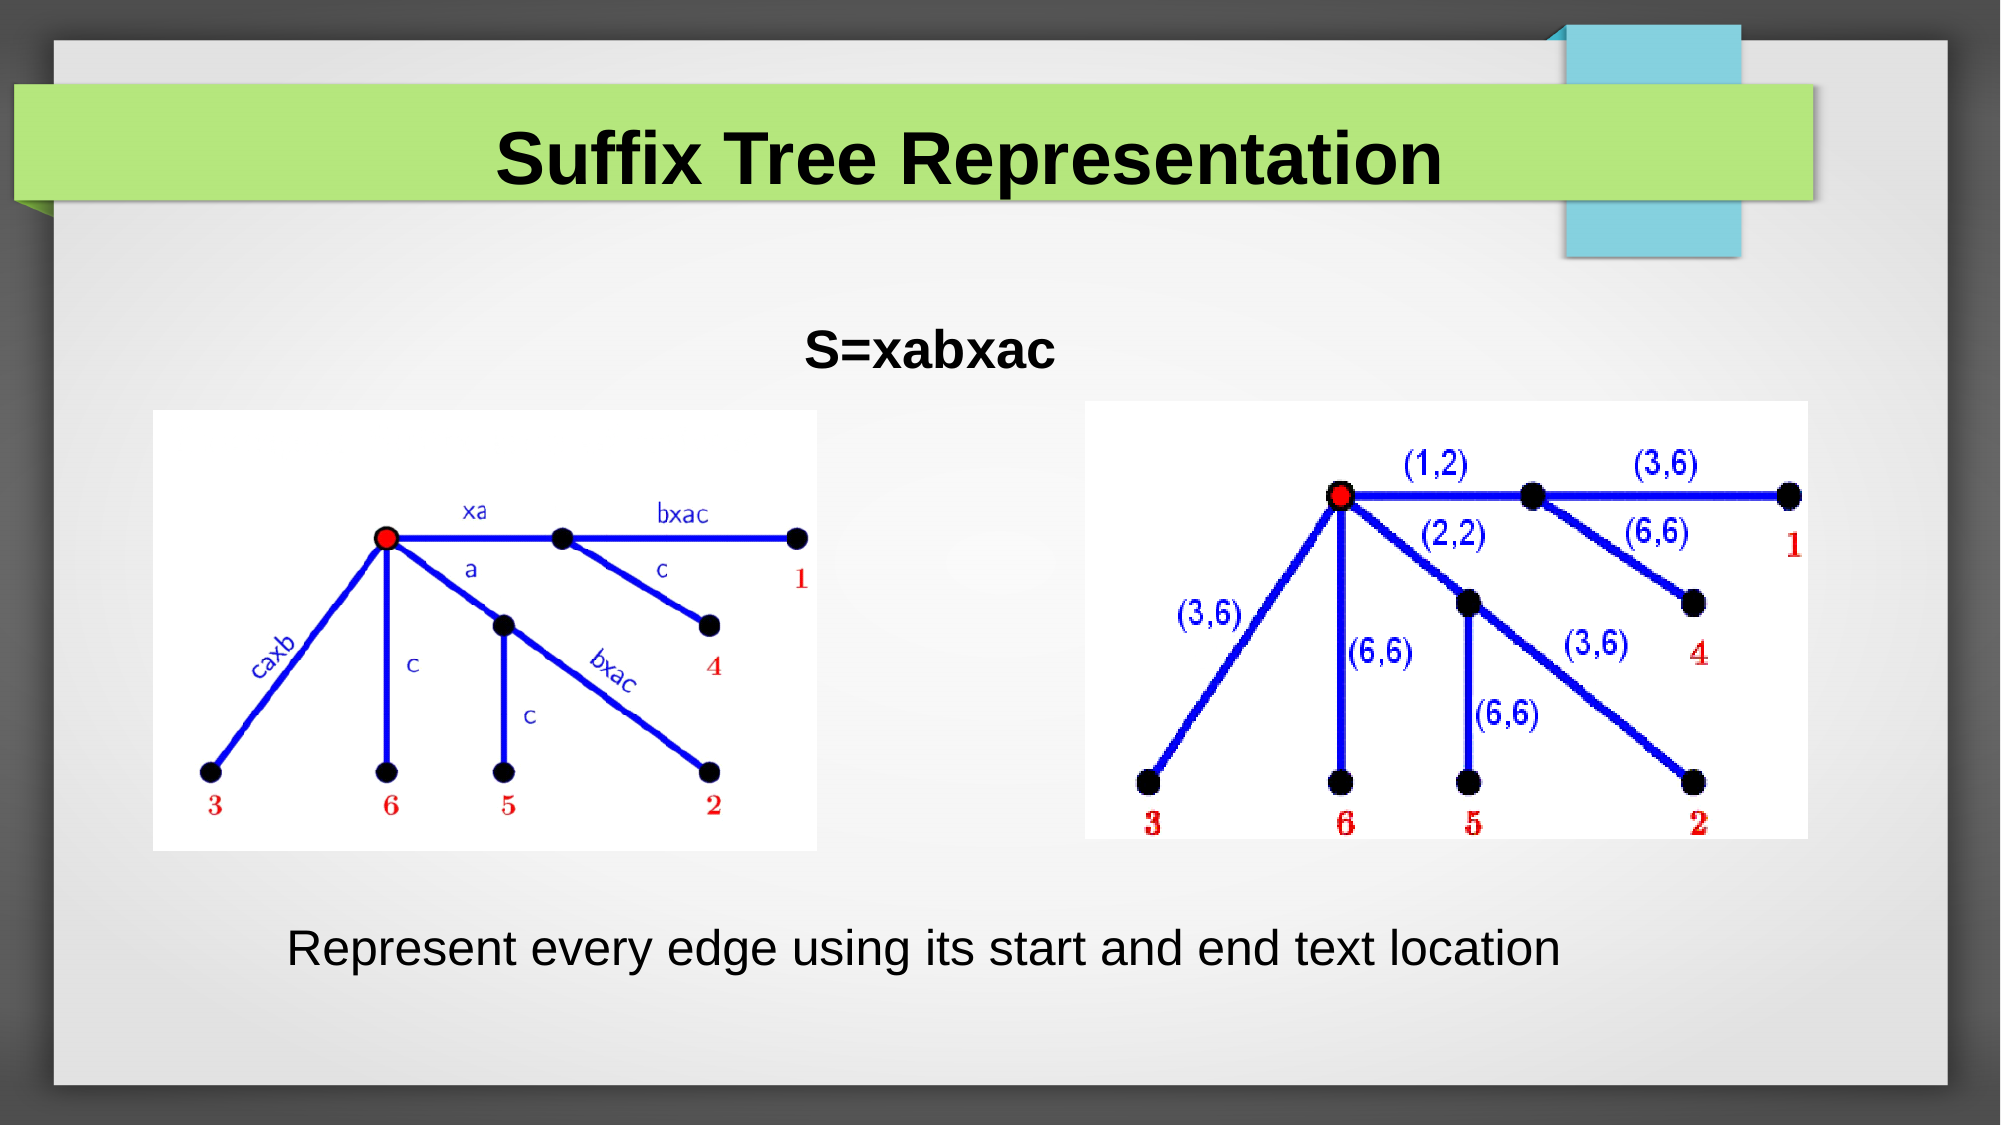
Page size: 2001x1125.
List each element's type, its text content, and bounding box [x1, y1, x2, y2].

text_box Represent every edge using its start and end text location [271, 908, 1622, 984]
title Suffix Tree Representation [295, 60, 1646, 249]
picture [0, 0, 2001, 1125]
text_box S=xabxac [789, 306, 1082, 388]
